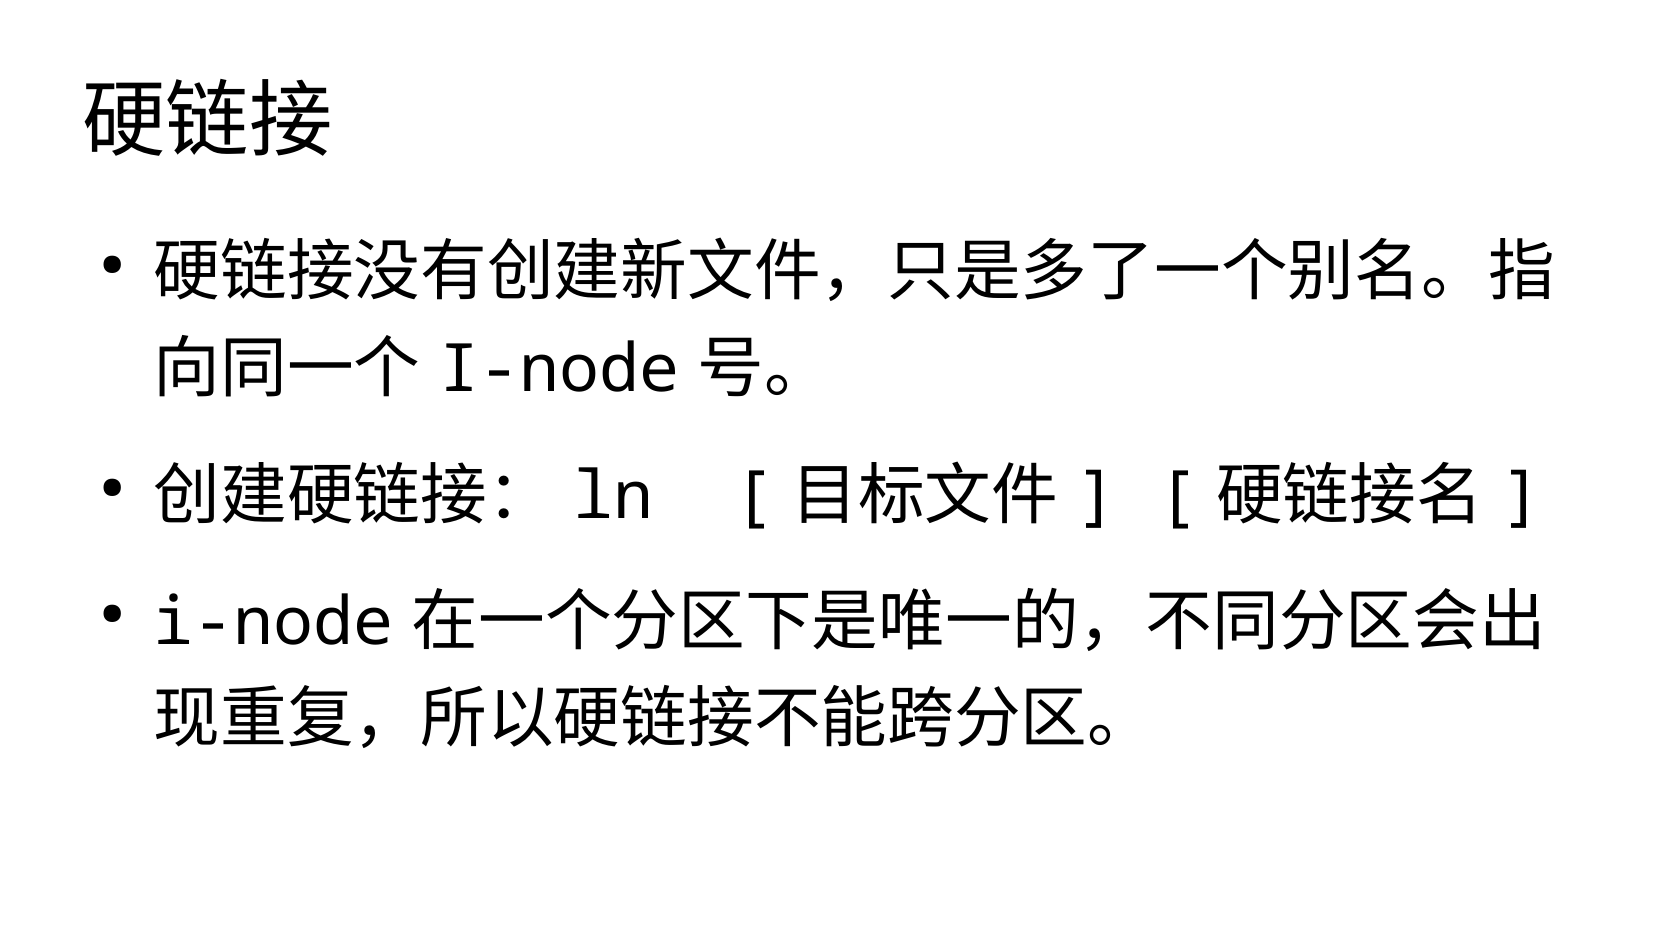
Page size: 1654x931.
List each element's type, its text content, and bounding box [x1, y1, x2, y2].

list 硬链接没有创建新文件，只是多了一个别名。指向同一个I-node号。 创建硬链接：ln [目标文件] [硬链接名] i-node在一个分区下是唯一的，不同分区会出现重复，所以硬链接不能跨分区。 [82, 217, 1571, 851]
title 硬链接 [82, 37, 1571, 189]
